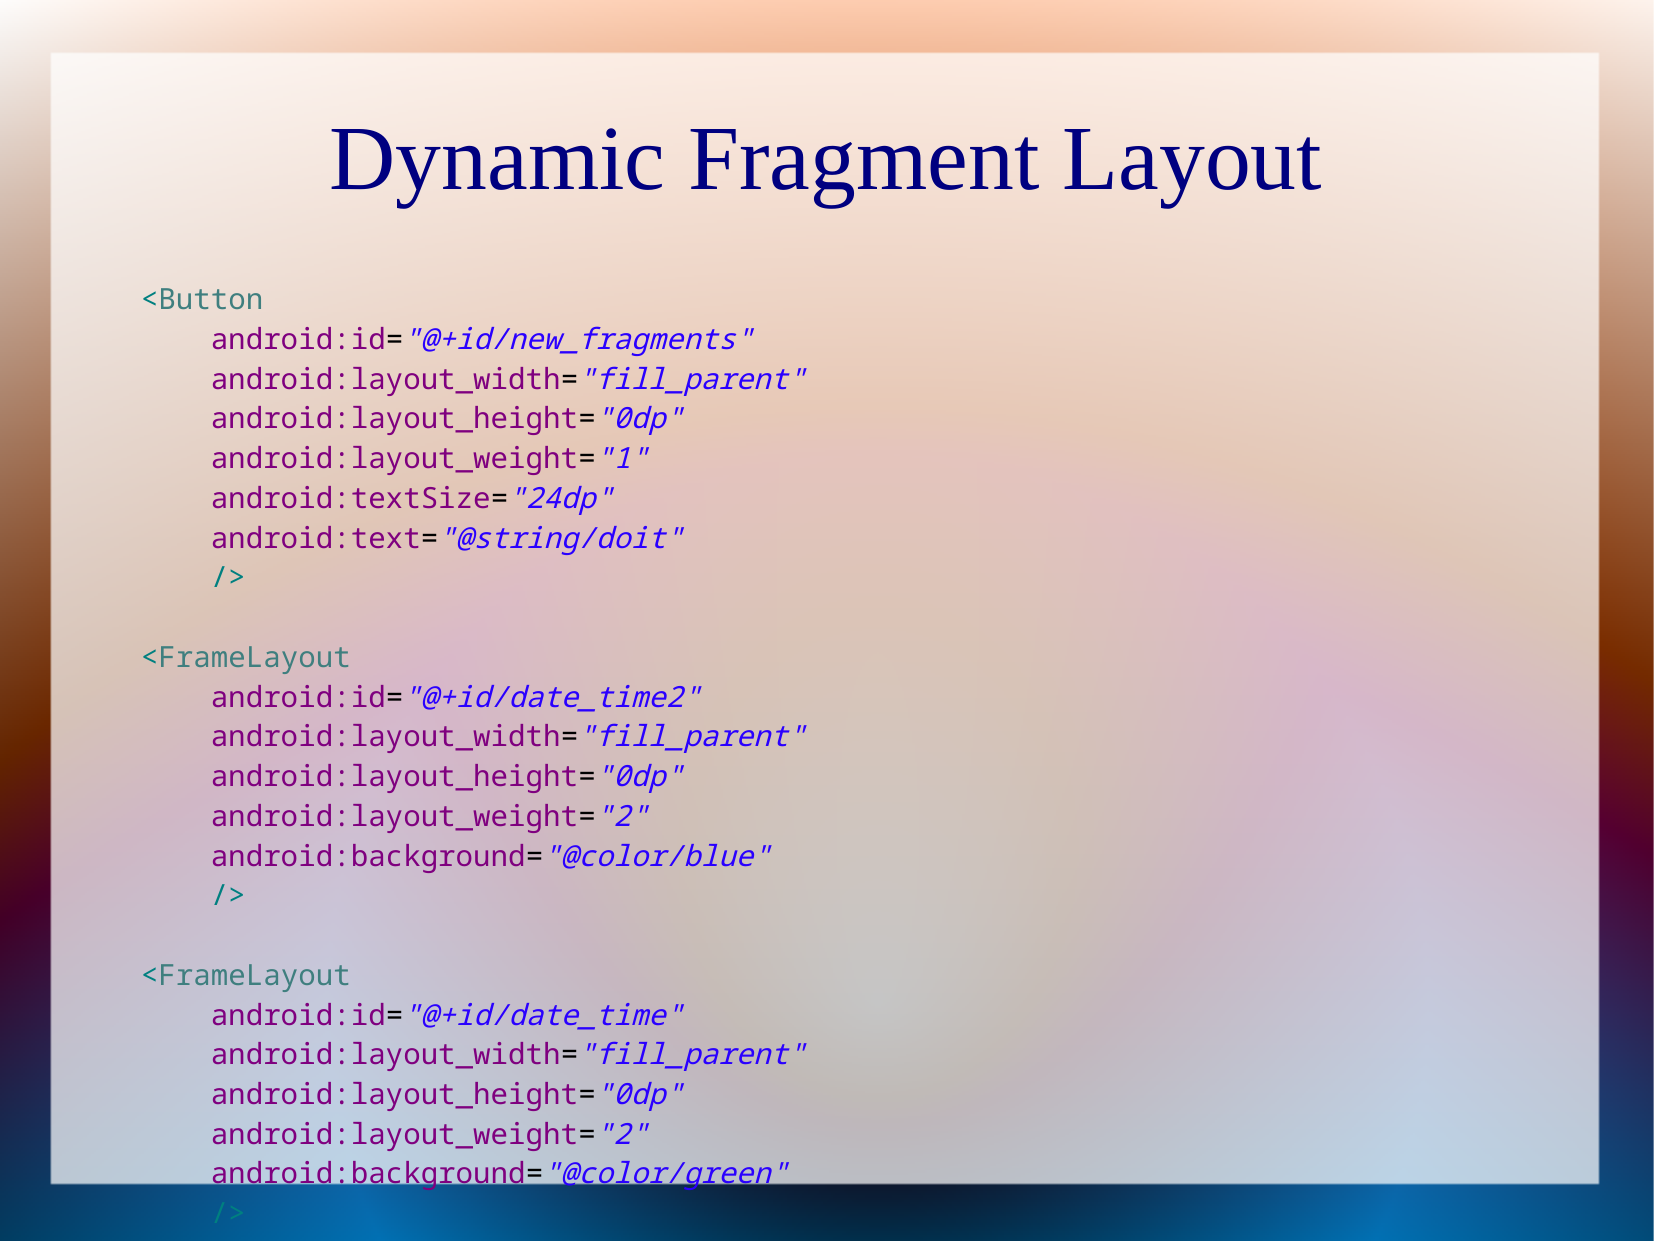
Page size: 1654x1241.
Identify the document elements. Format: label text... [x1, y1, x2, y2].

picture [0, 0, 1654, 1241]
list <Button android:id="@+id/new_fragments" android:layout_width="fill_parent" android:layout_height="0dp" android:layout_weight="1" android:textSize="24dp" android:text="@string/doit" /> <FrameLayout android:id="@+id/date_time2" android:layout_width="fill_parent" android:layout_height="0dp" android:layout_weight="2" android:background="@color/blue" /> <FrameLayout android:id="@+id/date_time" android:layout_width="fill_parent" android:layout_height="0dp" android:layout_weight="2" android:background="@color/green" /> [70, 278, 1559, 1155]
title Dynamic Fragment Layout [82, 55, 1571, 263]
